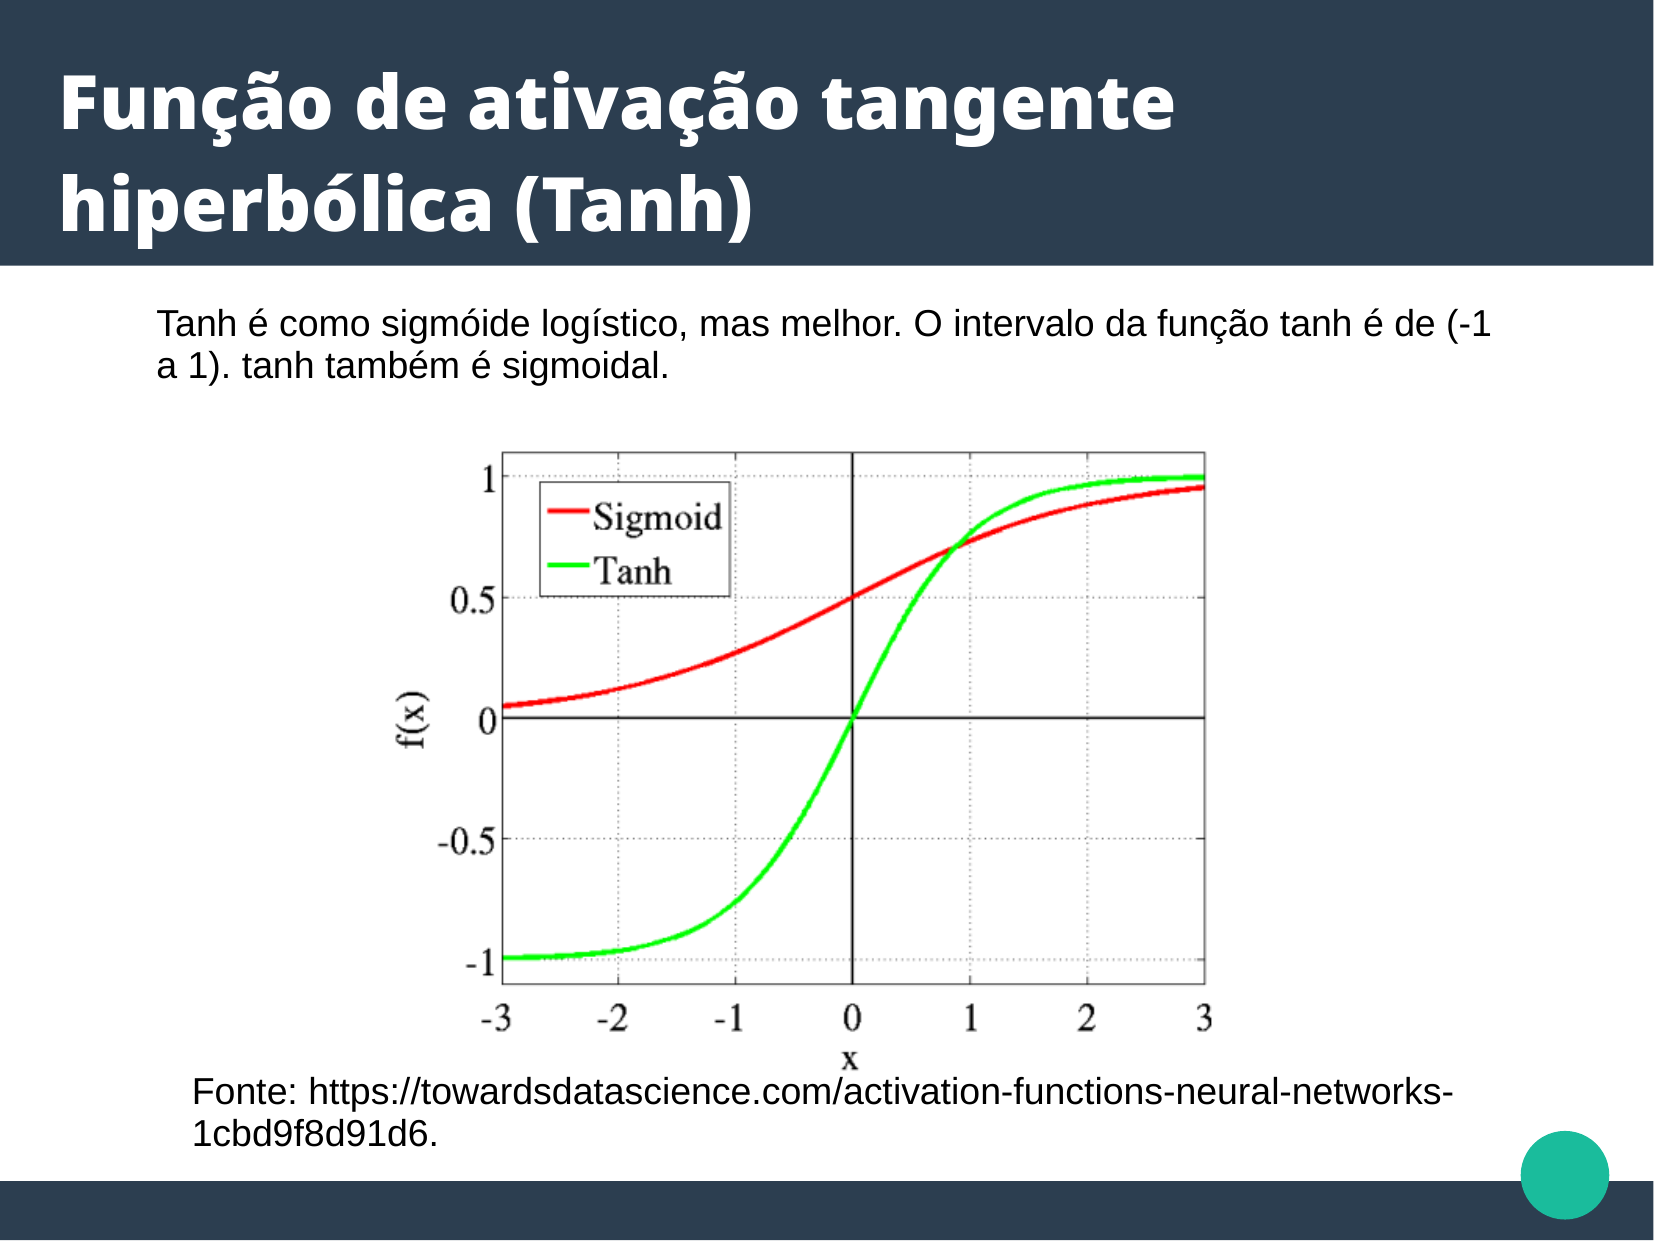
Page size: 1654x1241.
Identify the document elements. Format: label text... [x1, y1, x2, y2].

picture [366, 395, 1296, 1062]
title Função de ativação tangente hiperbólica (Tanh) [59, 49, 1595, 207]
text_box Fonte: https://towardsdatascience.com/activation-functions-neural-networks-1cbd9f8d91d6. [177, 1062, 1630, 1241]
text_box Tanh é como sigmóide logístico, mas melhor. O intervalo da função tanh é de (-1 a 1). tanh também é sigmoidal. [141, 295, 1524, 395]
